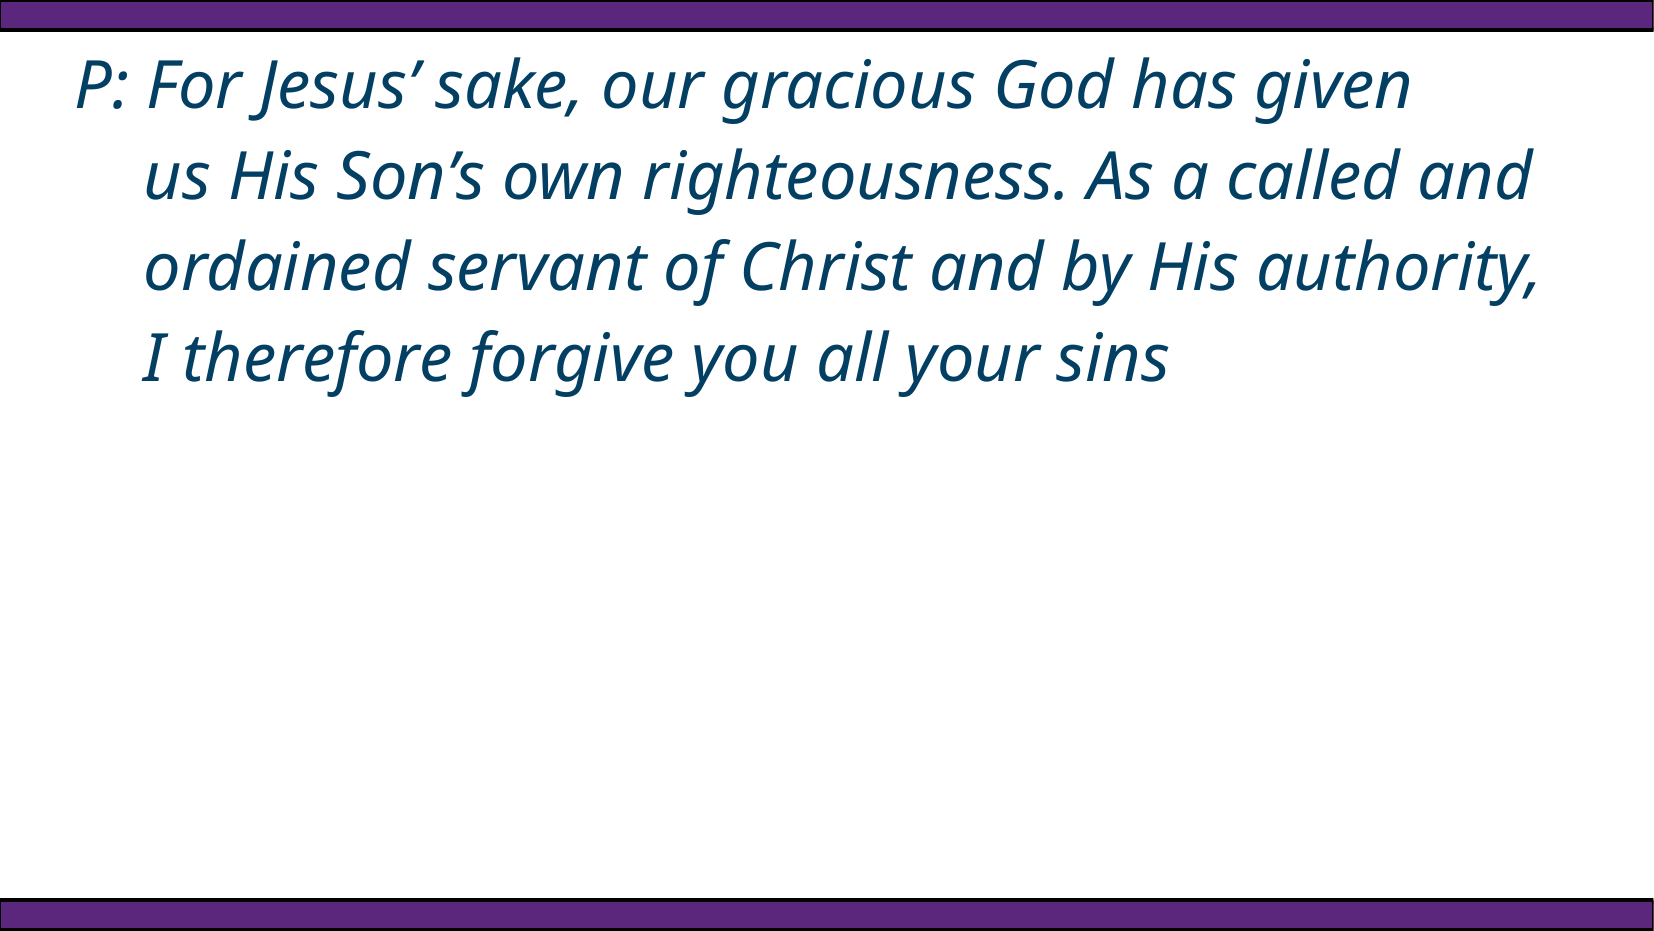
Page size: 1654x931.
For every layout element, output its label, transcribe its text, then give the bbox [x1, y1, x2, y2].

text_box [0, 0, 1654, 31]
picture [0, 31, 1654, 900]
text_box P: For Jesus’ sake, our gracious God has given us His Son’s own righteousness. As a called and ordained servant of Christ and by His authority, I therefore forgive you all your sins [60, 30, 1591, 421]
text_box [0, 900, 1654, 931]
